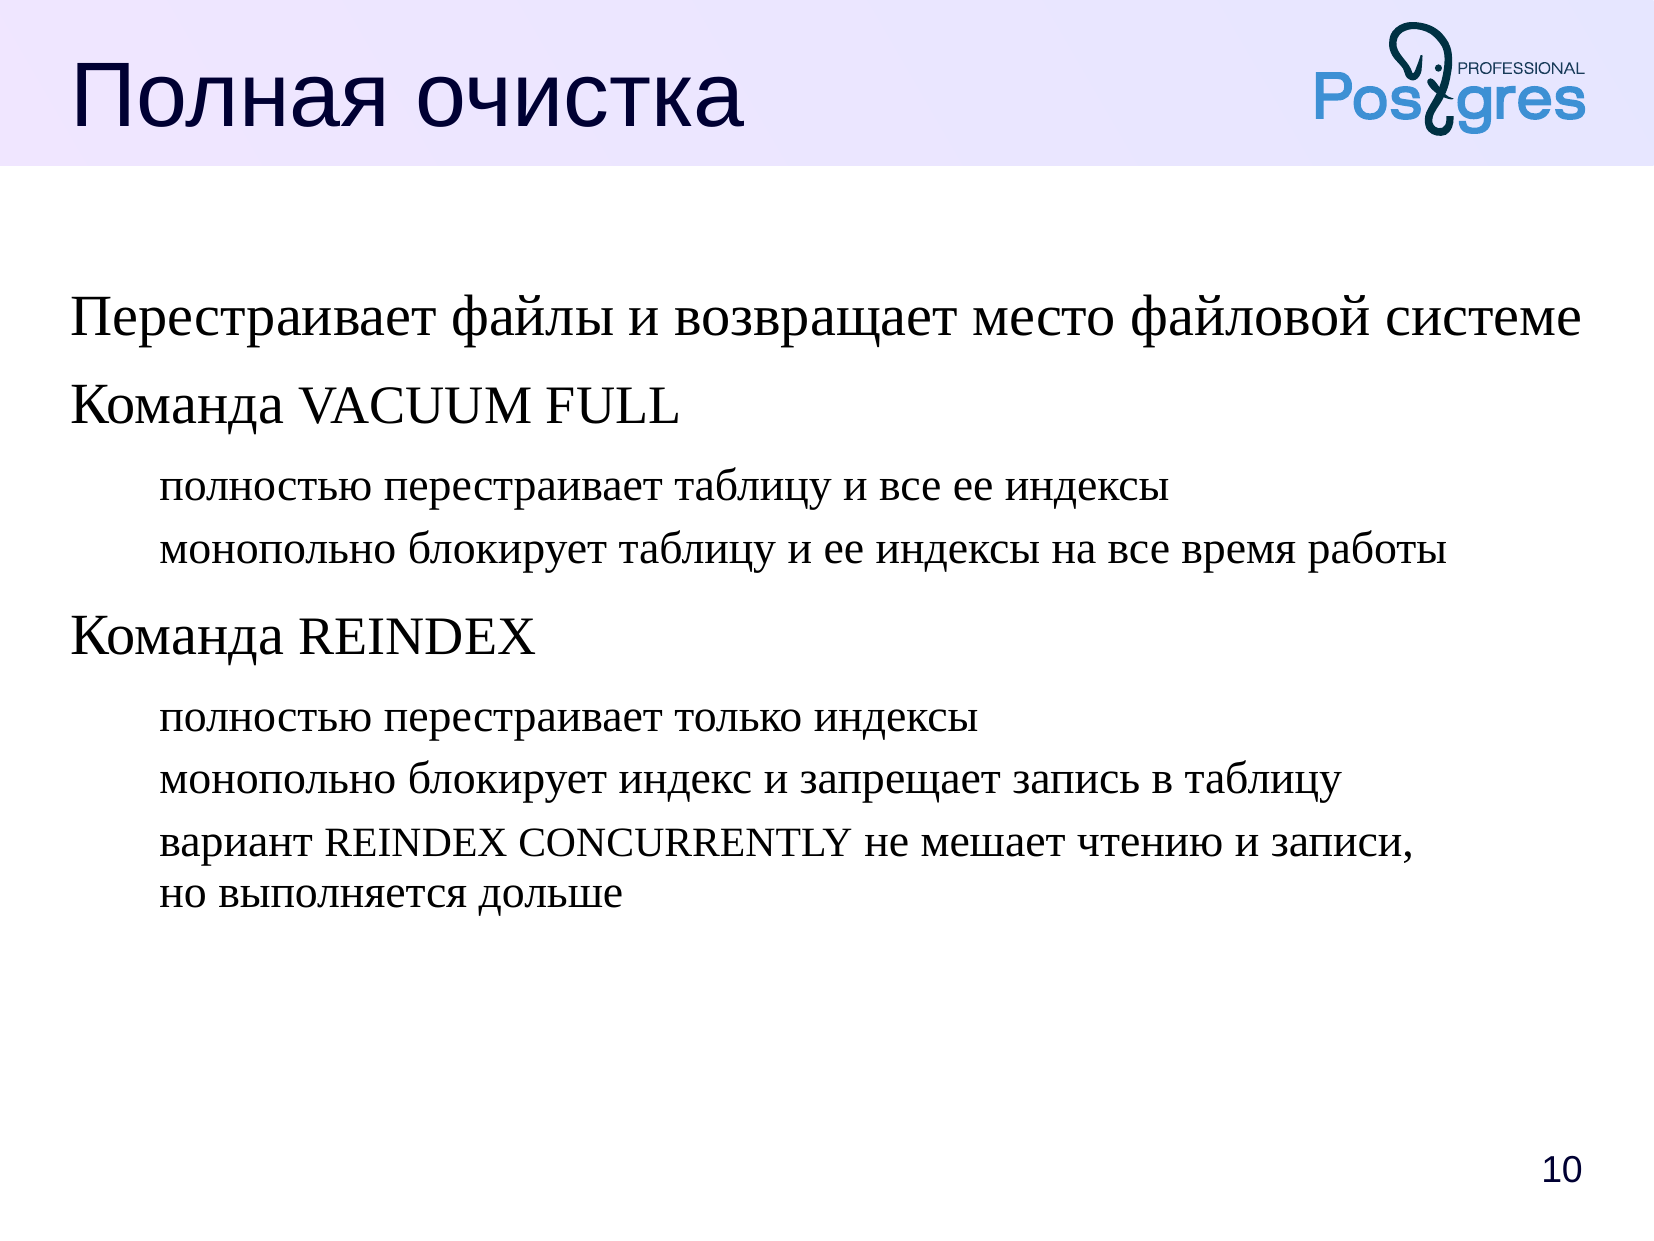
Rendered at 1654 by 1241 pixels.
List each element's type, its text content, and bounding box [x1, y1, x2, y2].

title Полная очистка [70, 43, 1241, 147]
list Перестраивает файлы и возвращает место файловой системе Команда VACUUM FULL полностью перестраивает таблицу и все ее индексы монопольно блокирует таблицу и ее индексы на все время работы Команда REINDEX полностью перестраивает только индексы монопольно блокирует индекс и запрещает запись в таблицу вариант REINDEX CONCURRENTLY не мешает чтению и записи, но выполняется дольше [70, 283, 1583, 1141]
